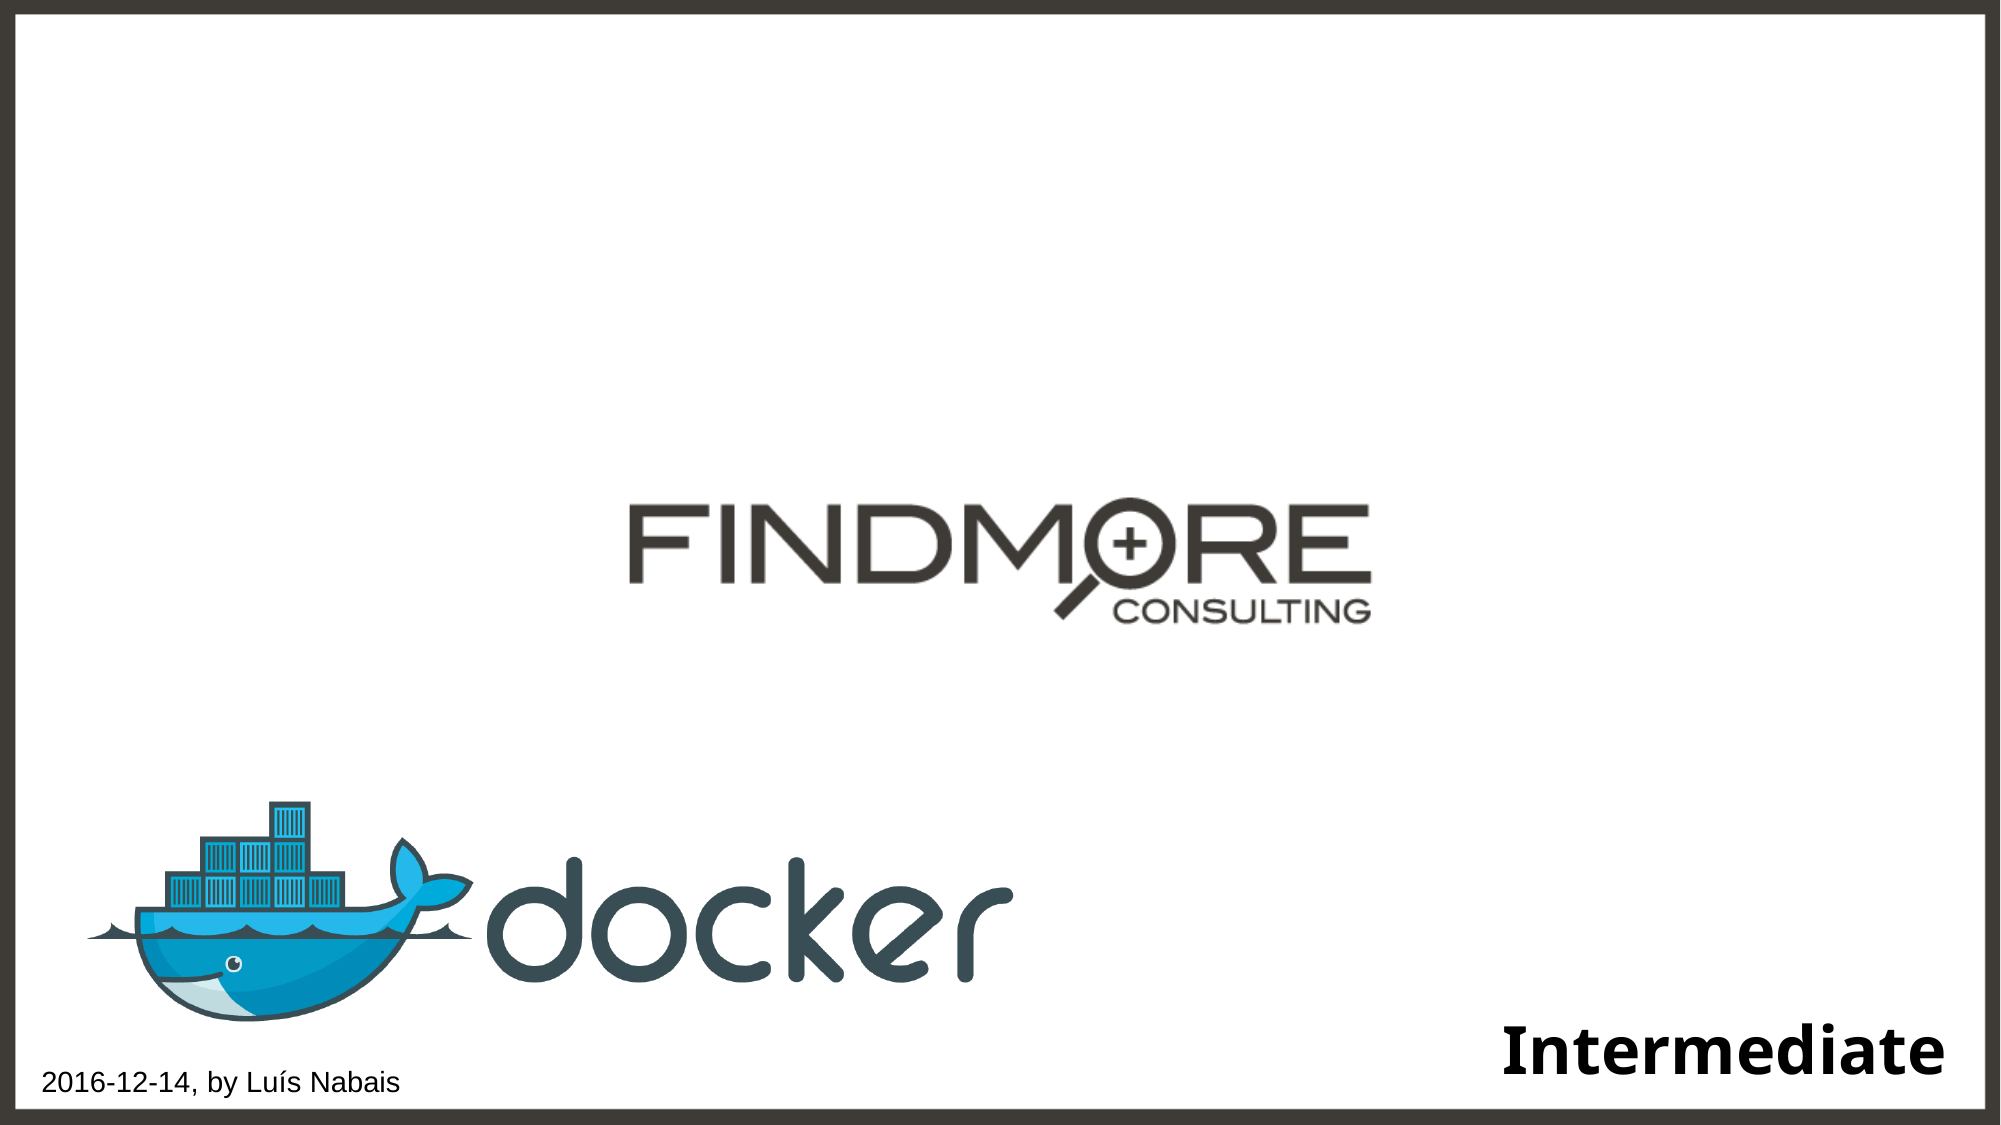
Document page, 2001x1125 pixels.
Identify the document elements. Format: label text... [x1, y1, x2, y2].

text_box Intermediate [1362, 1000, 1963, 1106]
picture [0, 0, 2001, 1125]
text_box 2016-12-14, by Luís Nabais [26, 1048, 476, 1106]
